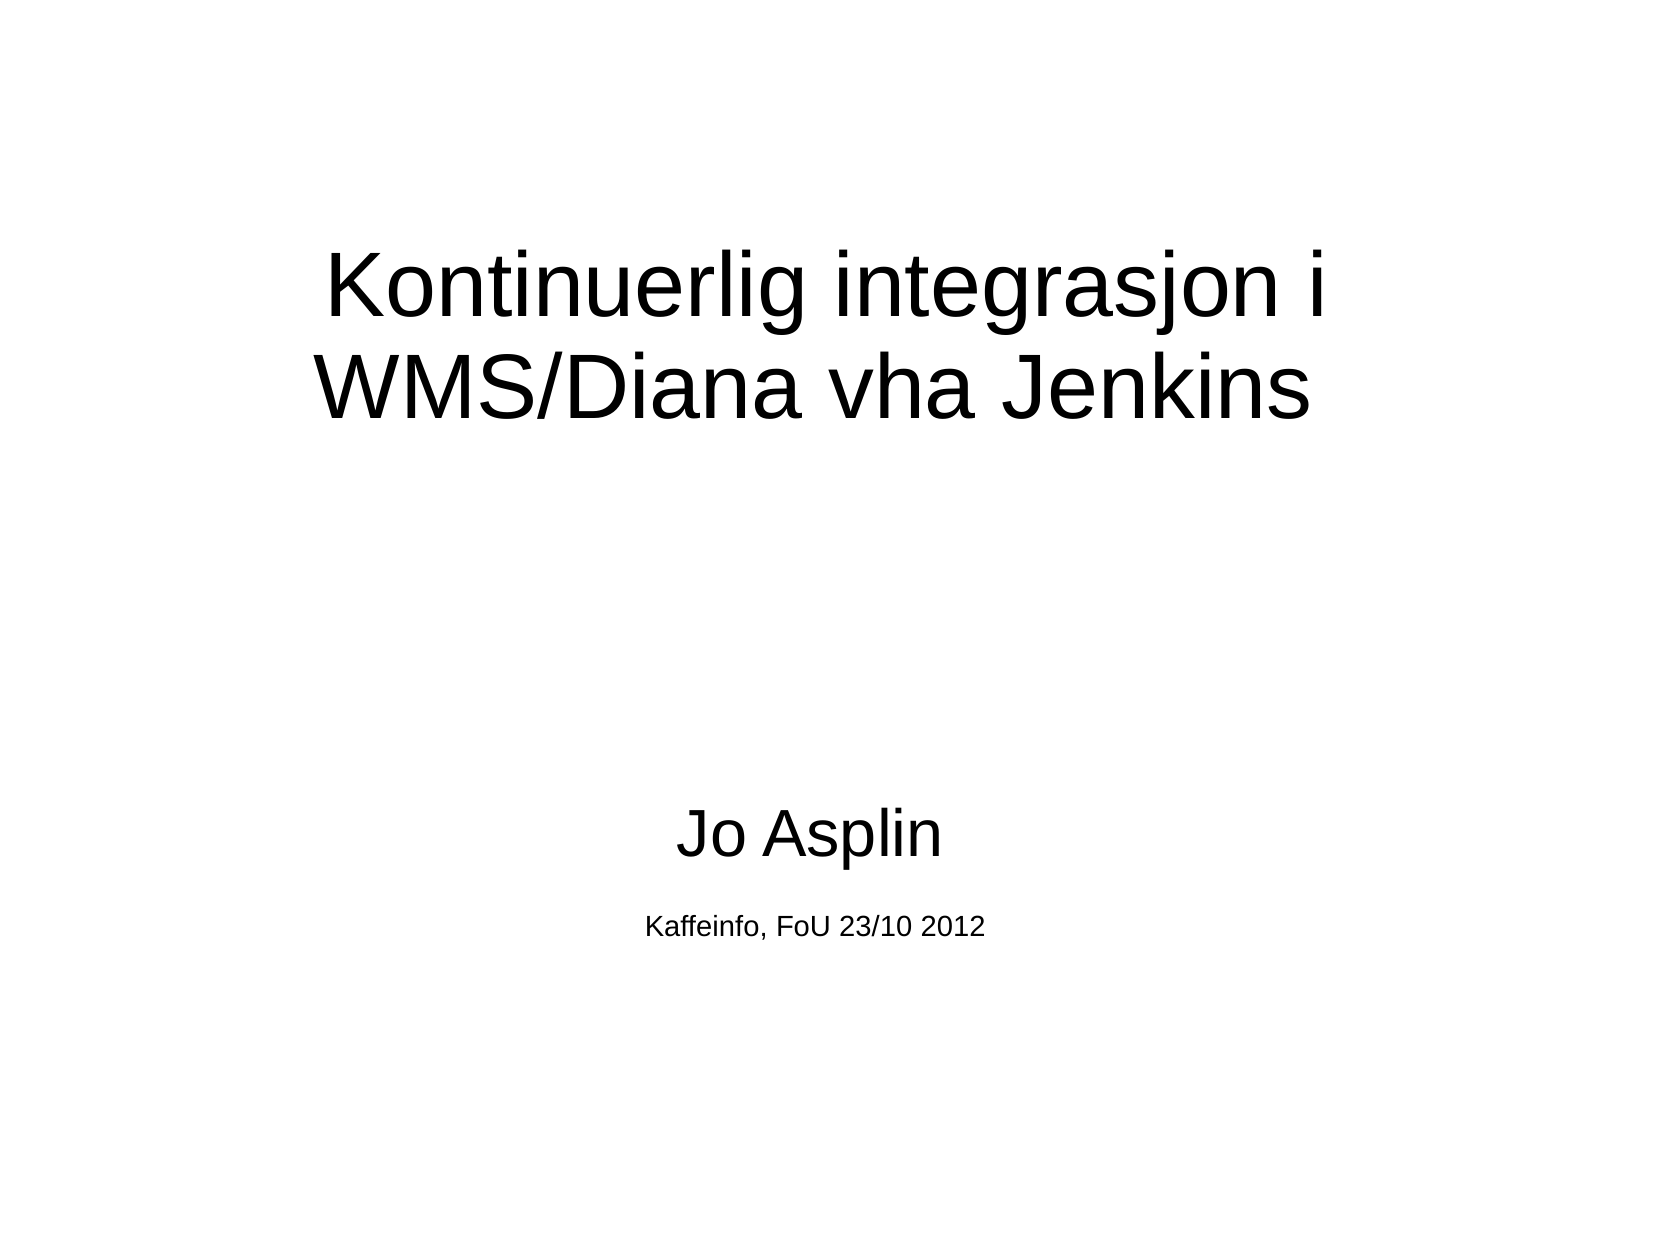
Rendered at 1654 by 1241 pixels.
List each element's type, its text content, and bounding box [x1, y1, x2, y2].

text_box Kaffeinfo, FoU 23/10 2012 [630, 903, 1002, 951]
subtitle Jo Asplin [82, 473, 1538, 1193]
title Kontinuerlig integrasjon i WMS/Diana vha Jenkins [82, 232, 1571, 440]
